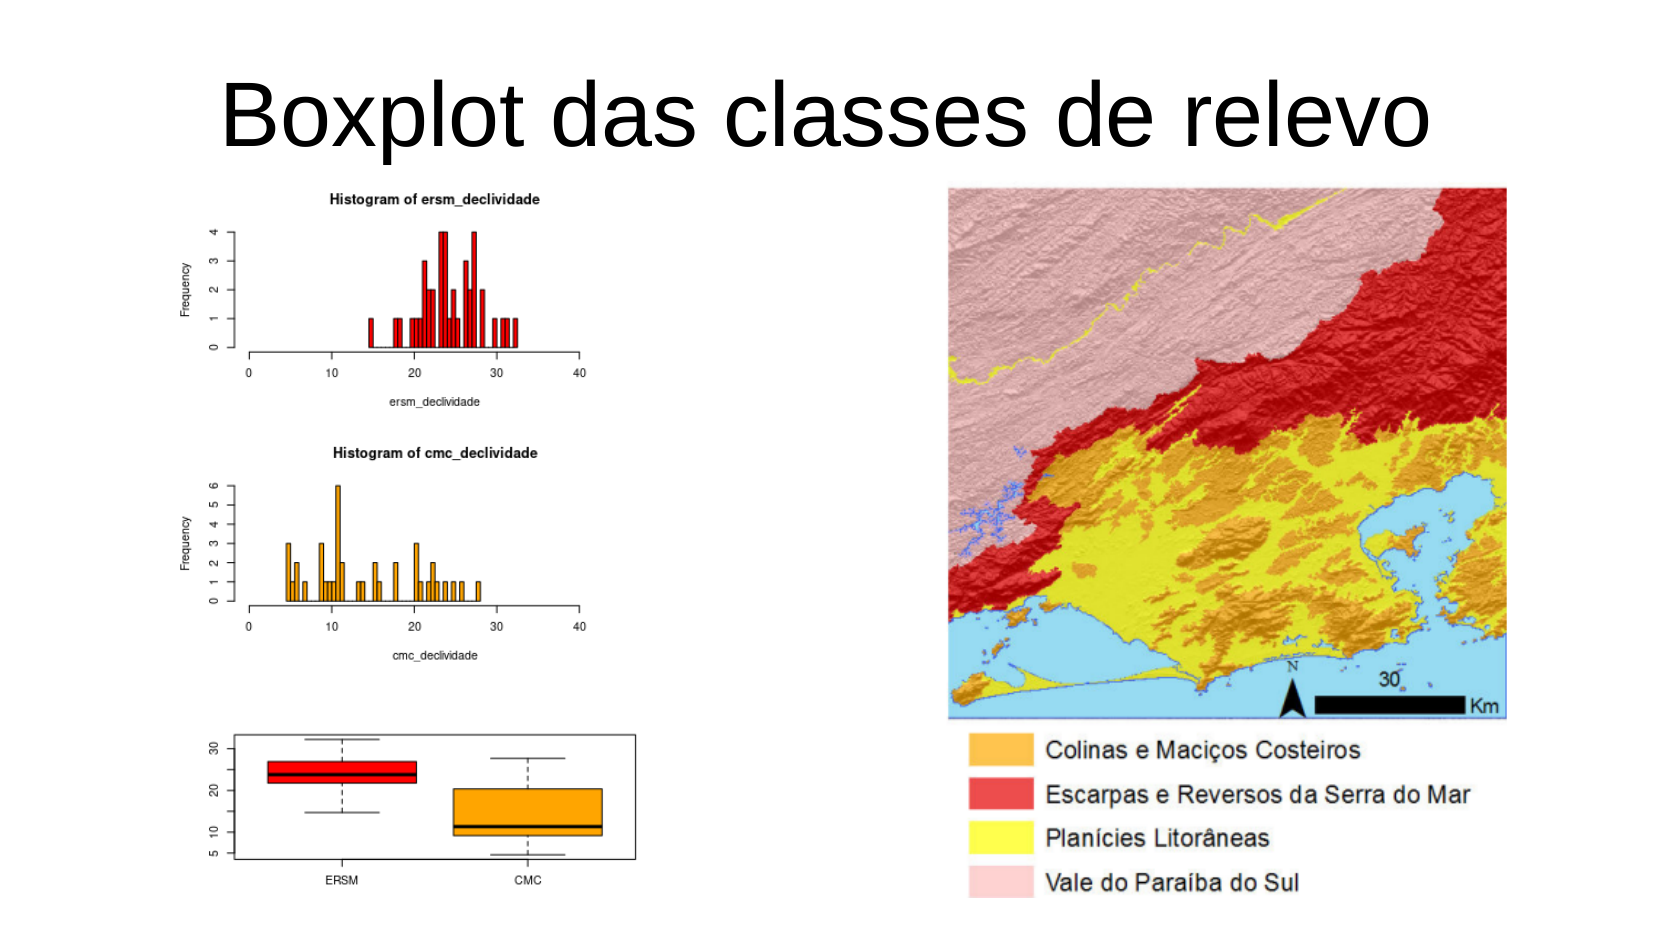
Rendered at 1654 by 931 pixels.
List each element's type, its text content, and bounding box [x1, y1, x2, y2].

title Boxplot das classes de relevo [82, 37, 1571, 193]
picture [944, 177, 1539, 898]
picture [177, 170, 665, 931]
